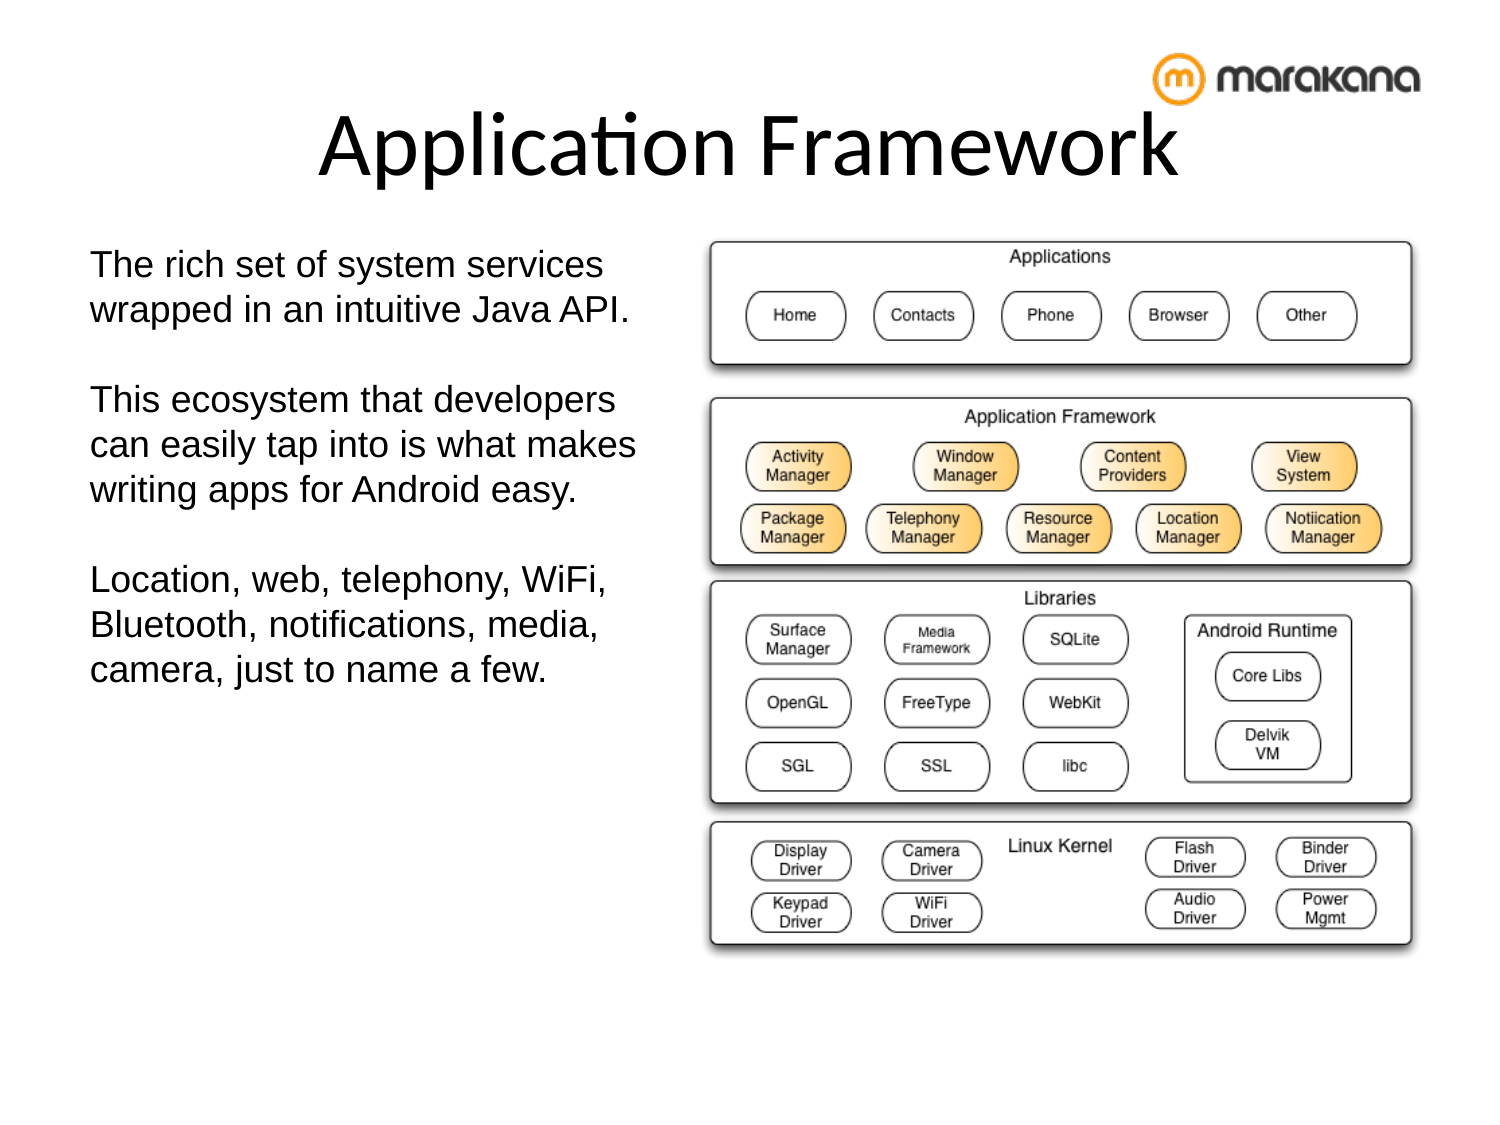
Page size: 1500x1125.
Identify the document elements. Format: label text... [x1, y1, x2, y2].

picture [696, 232, 1425, 964]
title Application Framework [75, 45, 1425, 232]
text_box The rich set of system services wrapped in an intuitive Java API. This ecosystem that developers can easily tap into is what makes writing apps for Android easy. Location, web, telephony, WiFi, Bluetooth, notifications, media, camera, just to name a few. [75, 232, 696, 698]
